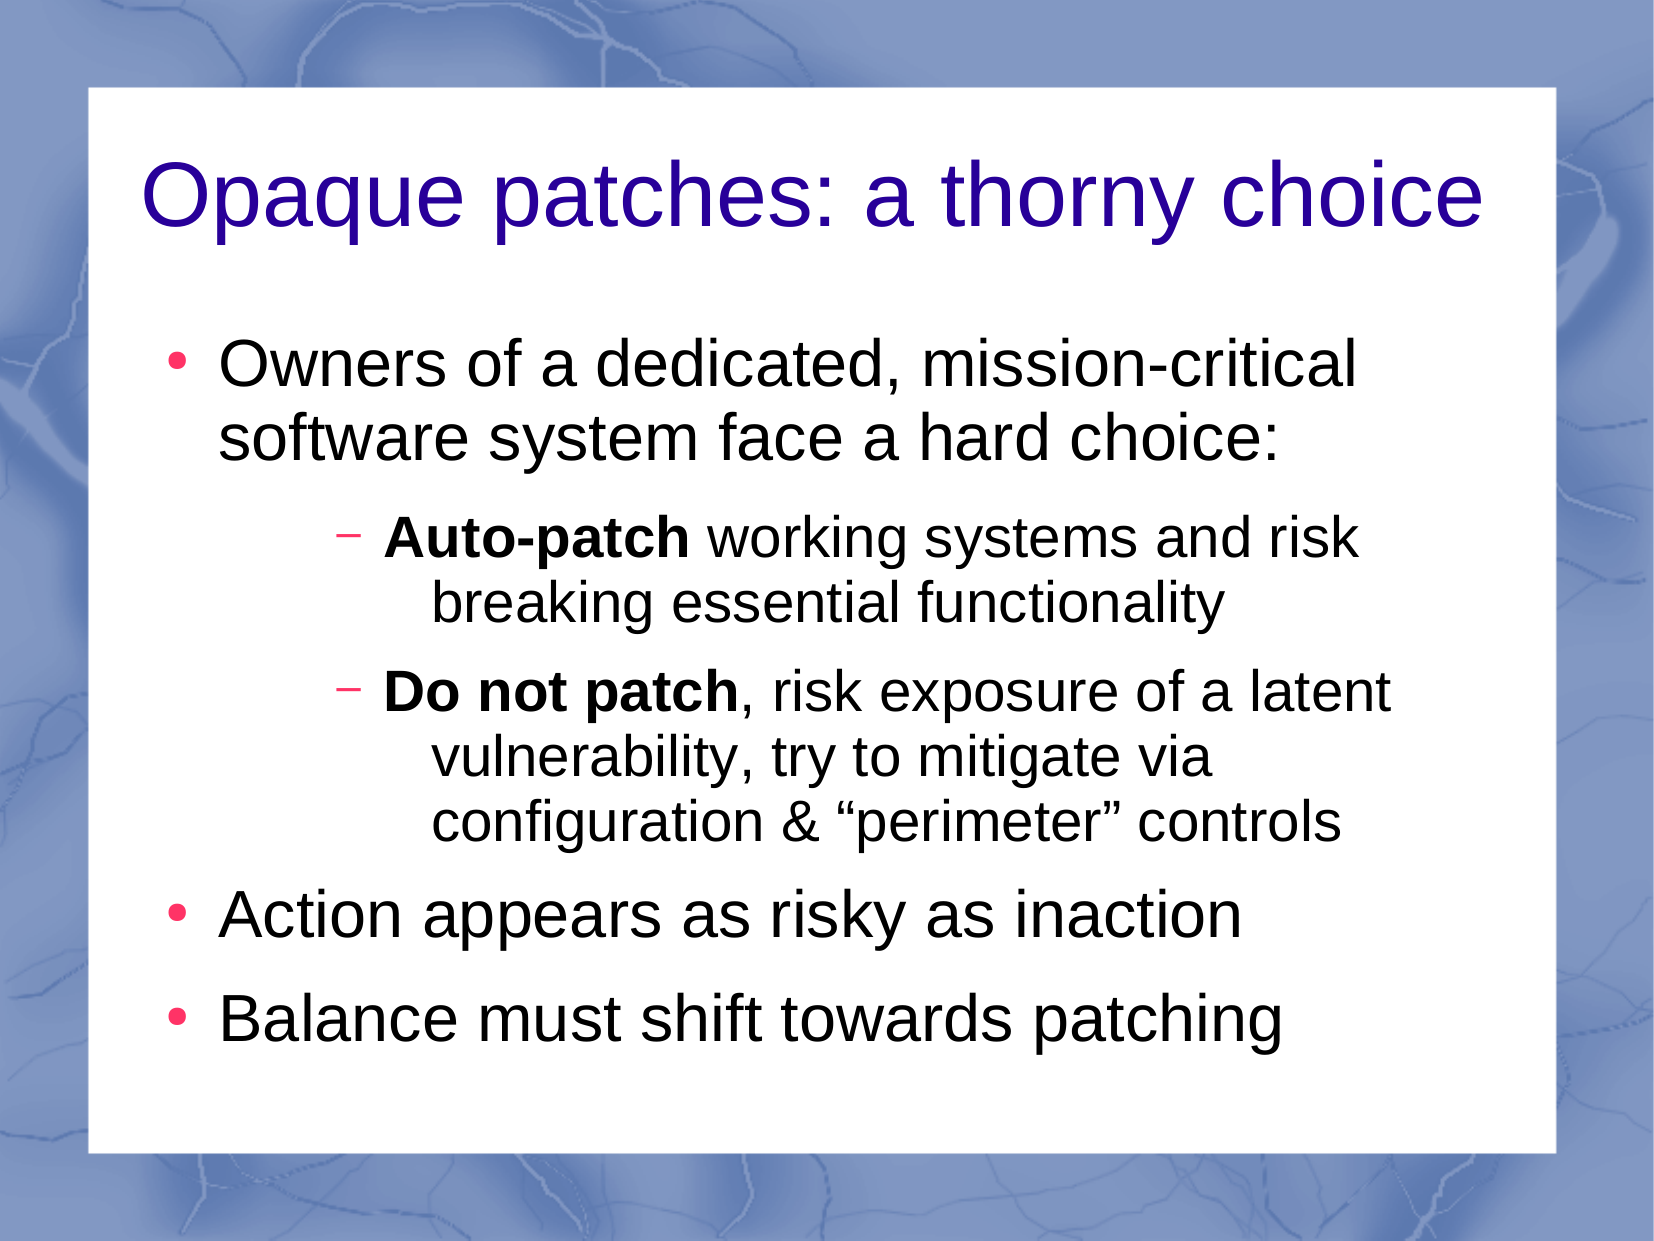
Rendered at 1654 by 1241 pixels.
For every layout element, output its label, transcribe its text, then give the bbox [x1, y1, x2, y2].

list Owners of a dedicated, mission-critical software system face a hard choice: Auto-patch working systems and risk breaking essential functionality Do not patch, risk exposure of a latent vulnerability, try to mitigate via configuration & “perimeter” controls Action appears as risky as inaction Balance must shift towards patching [147, 325, 1506, 1130]
picture [0, 0, 1654, 1241]
title Opaque patches: a thorny choice [118, 98, 1536, 291]
